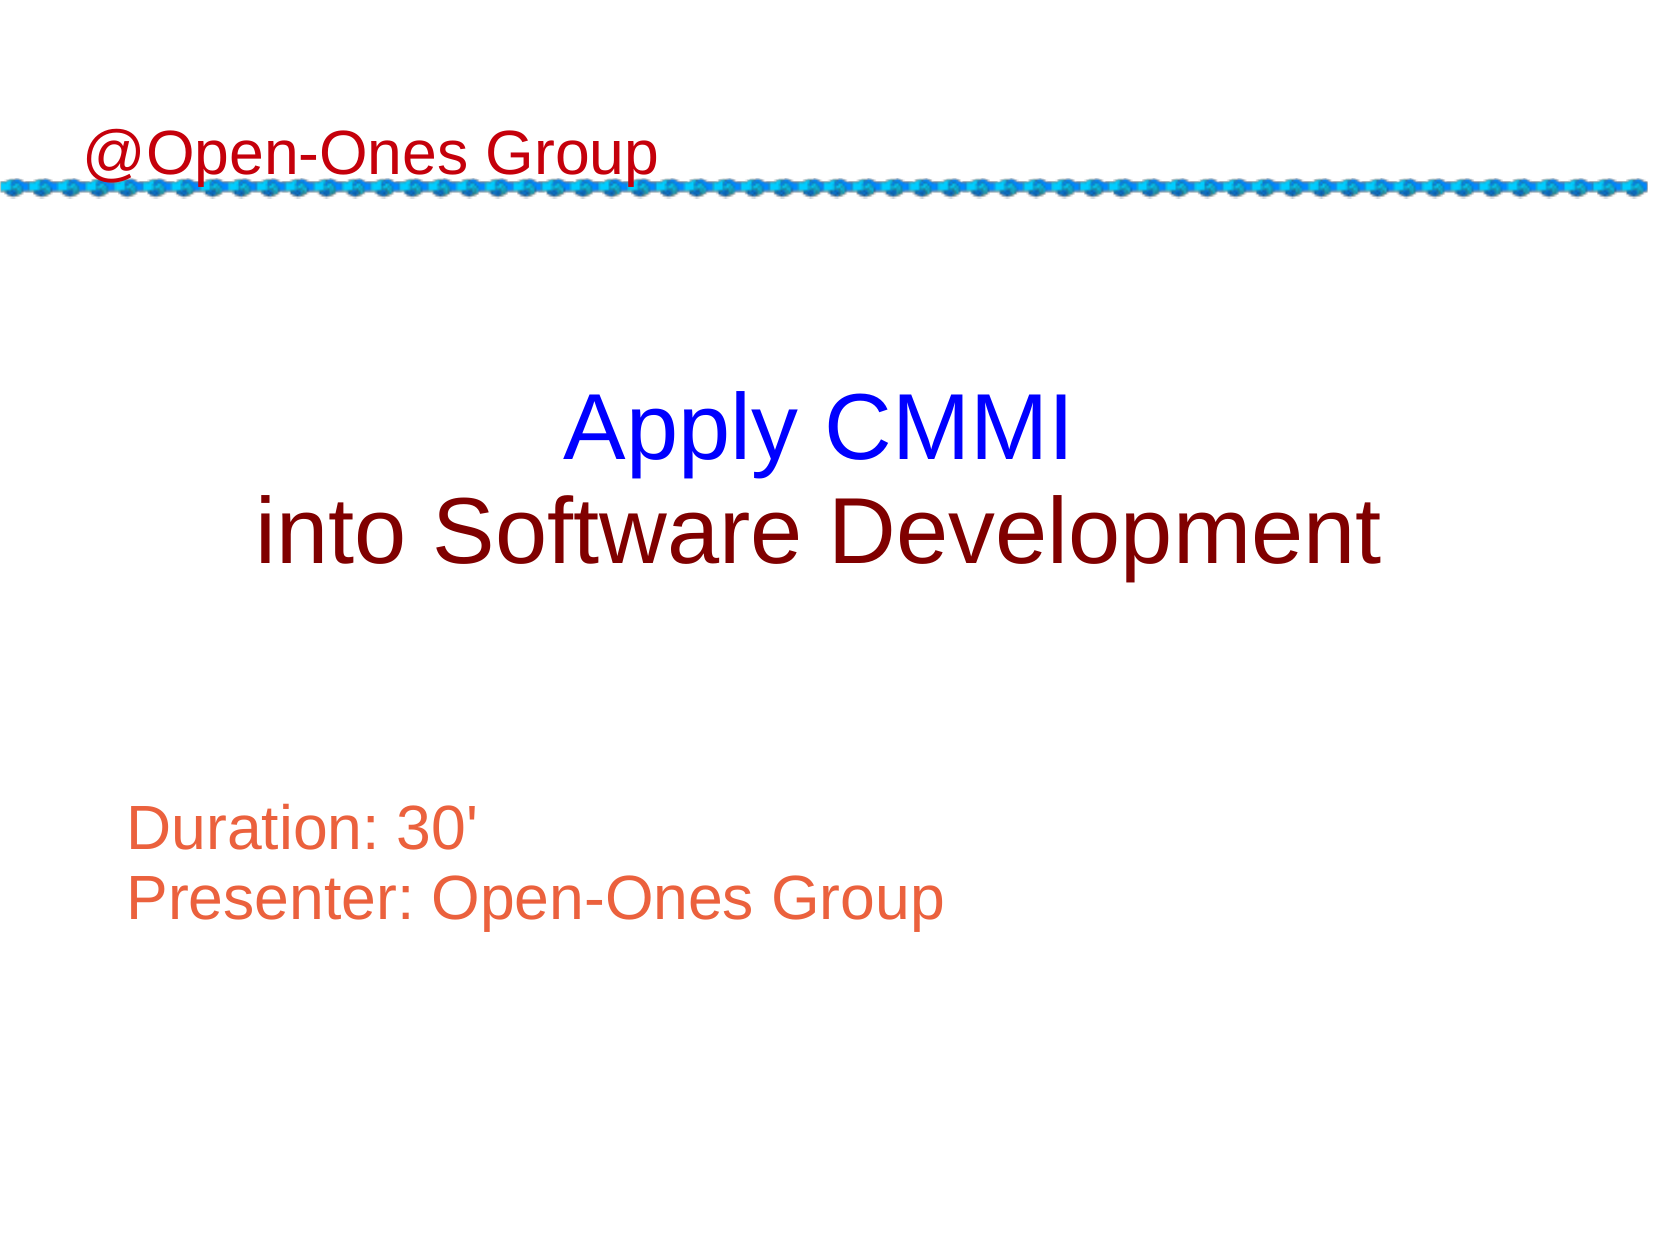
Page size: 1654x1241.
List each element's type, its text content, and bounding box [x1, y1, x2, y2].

title @Open-Ones Group [82, 49, 1571, 257]
picture [0, 178, 82, 199]
picture [1571, 178, 1652, 199]
subtitle Apply CMMI into Software Development Duration: 30' Presenter: Open-Ones Group [75, 300, 1564, 1173]
